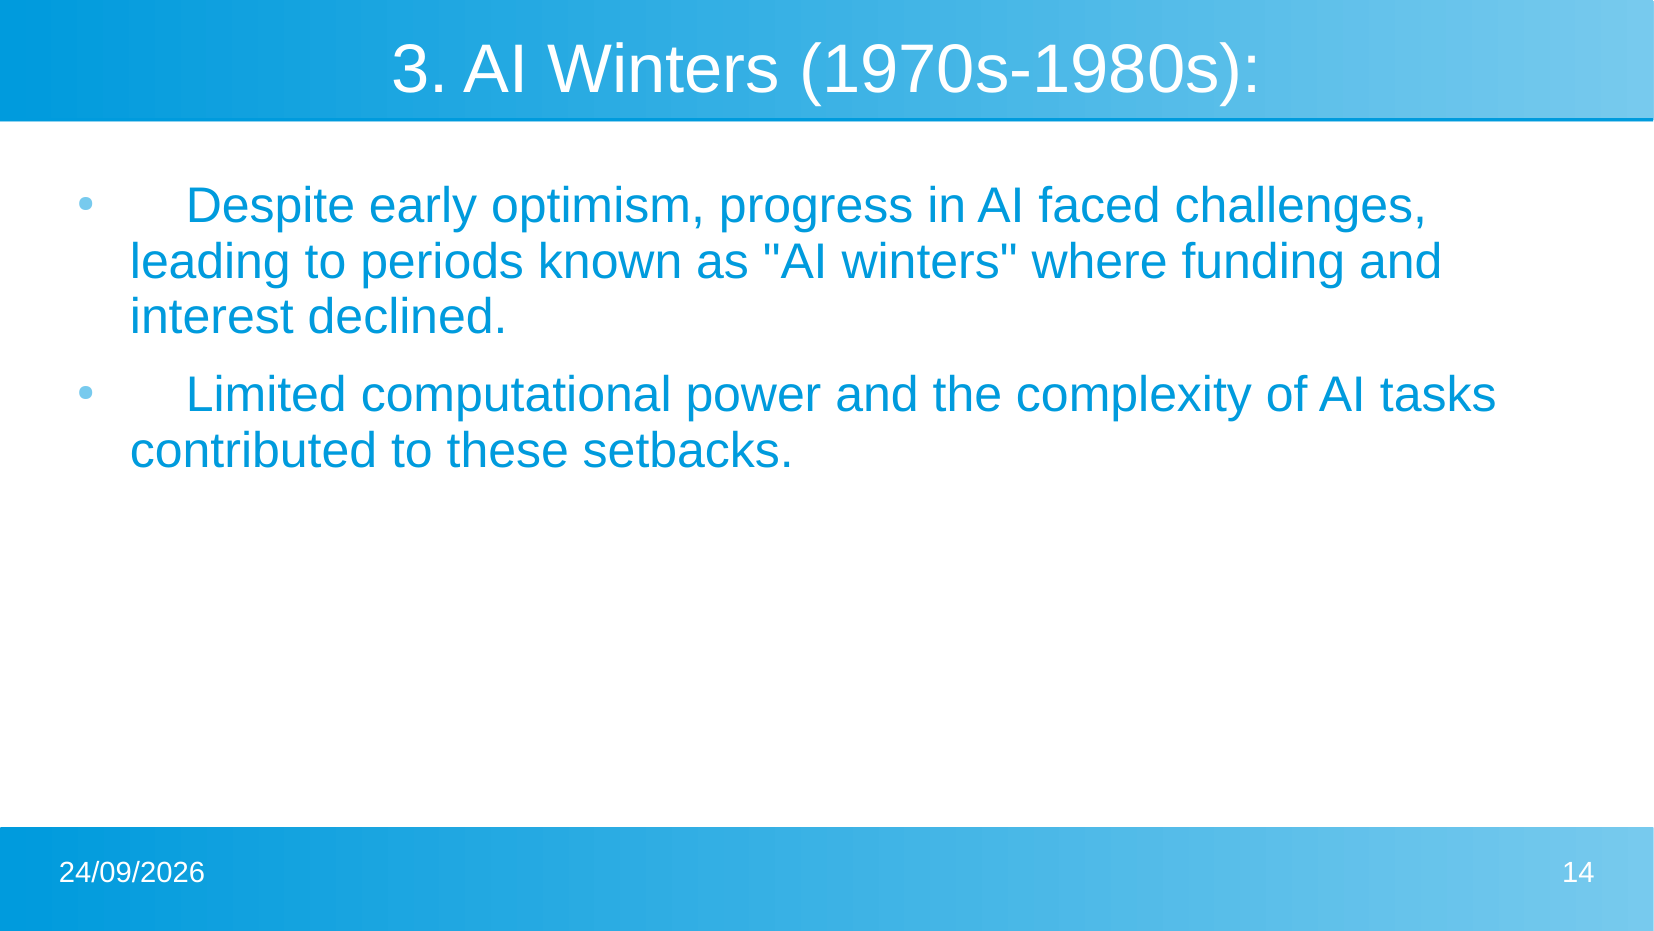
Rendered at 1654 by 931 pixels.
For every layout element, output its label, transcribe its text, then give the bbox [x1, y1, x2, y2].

title 3. AI Winters (1970s-1980s): [59, 29, 1595, 108]
list Despite early optimism, progress in AI faced challenges, leading to periods known as "AI winters" where funding and interest declined. Limited computational power and the complexity of AI tasks contributed to these setbacks. [59, 177, 1595, 768]
